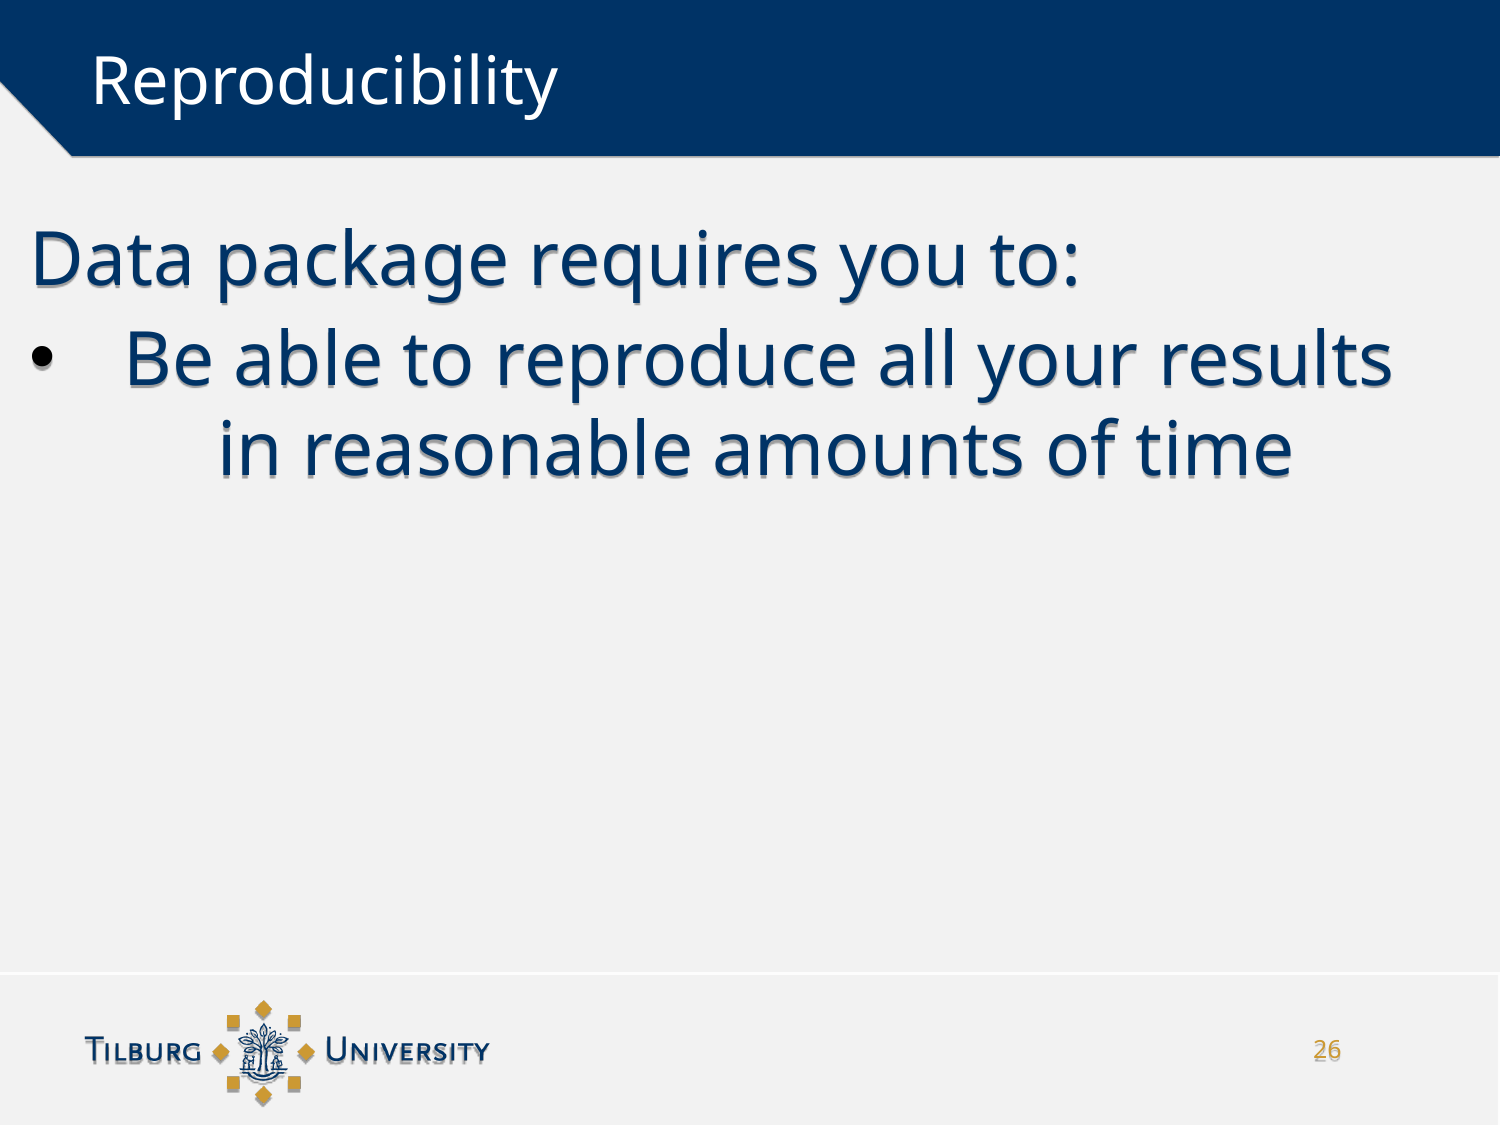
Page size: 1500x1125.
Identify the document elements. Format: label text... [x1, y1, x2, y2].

text_box Data package requires you to: Be able to reproduce all your results in reasonable amounts of time [14, 202, 1450, 971]
text_box [1298, 1026, 1426, 1087]
title Reproducibility [75, 0, 1426, 156]
